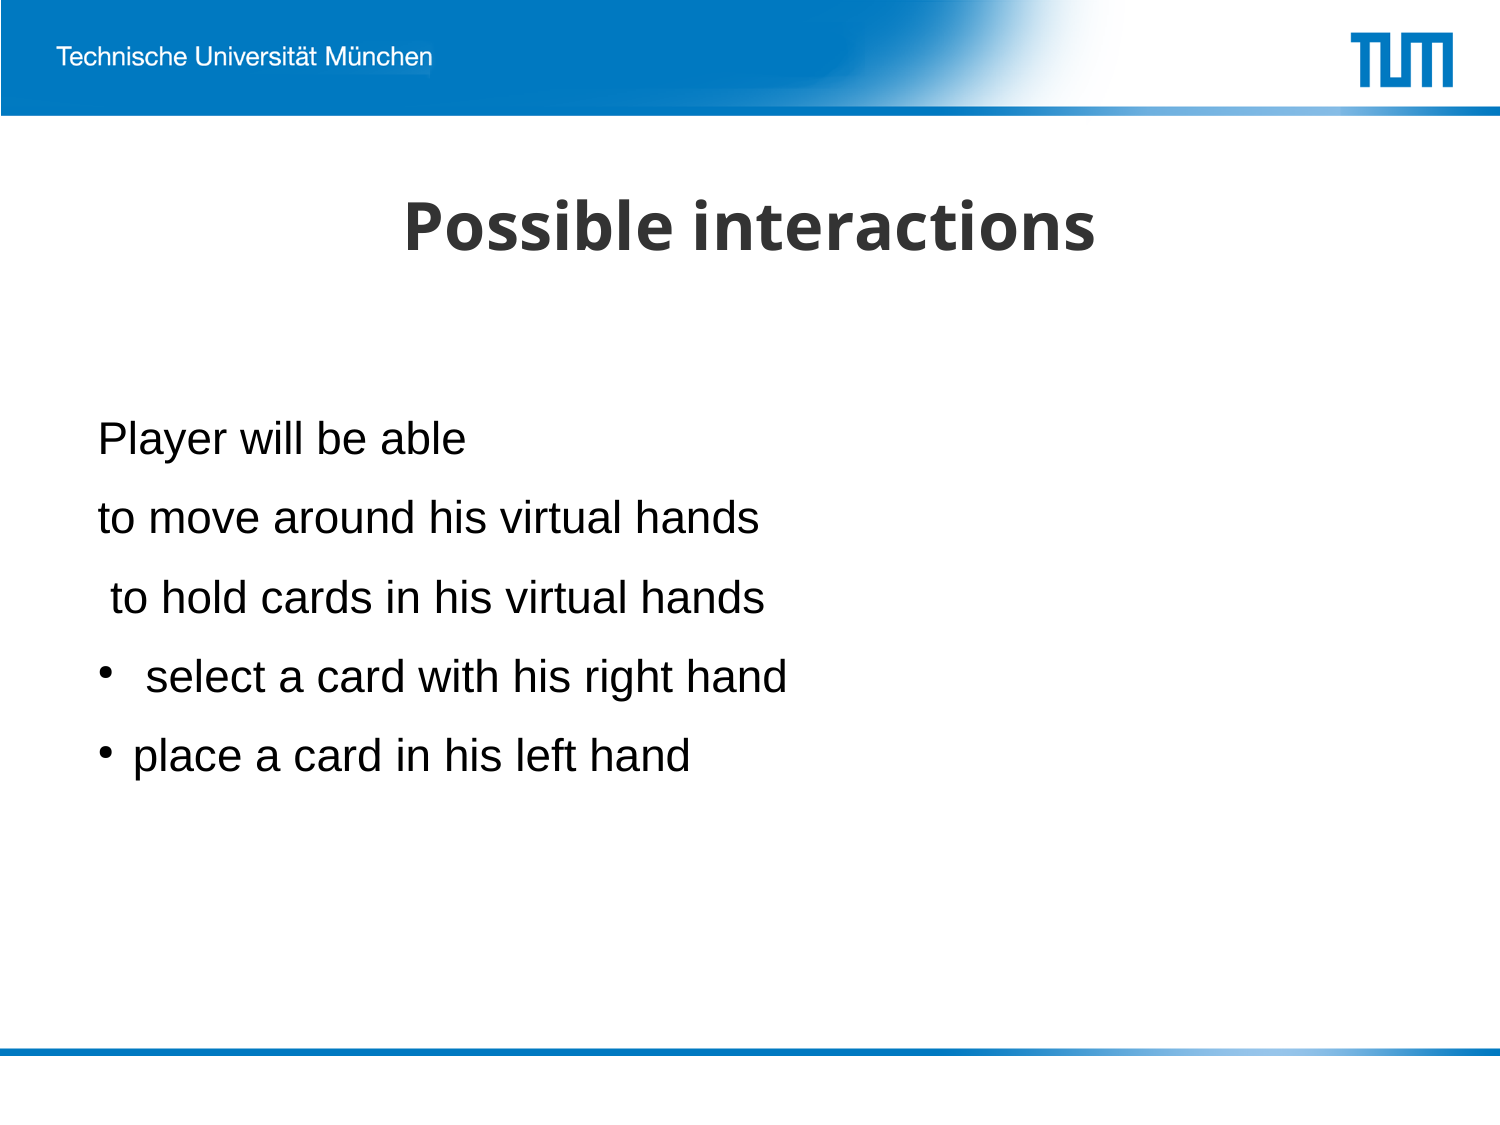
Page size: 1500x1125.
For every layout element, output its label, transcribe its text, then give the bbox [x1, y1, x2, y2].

text_box Possible interactions [53, 125, 1447, 324]
text_box Player will be able to move around his virtual hands to hold cards in his virtual hands select a card with his right hand place a card in his left hand [82, 401, 1418, 789]
picture [0, 0, 1500, 1125]
